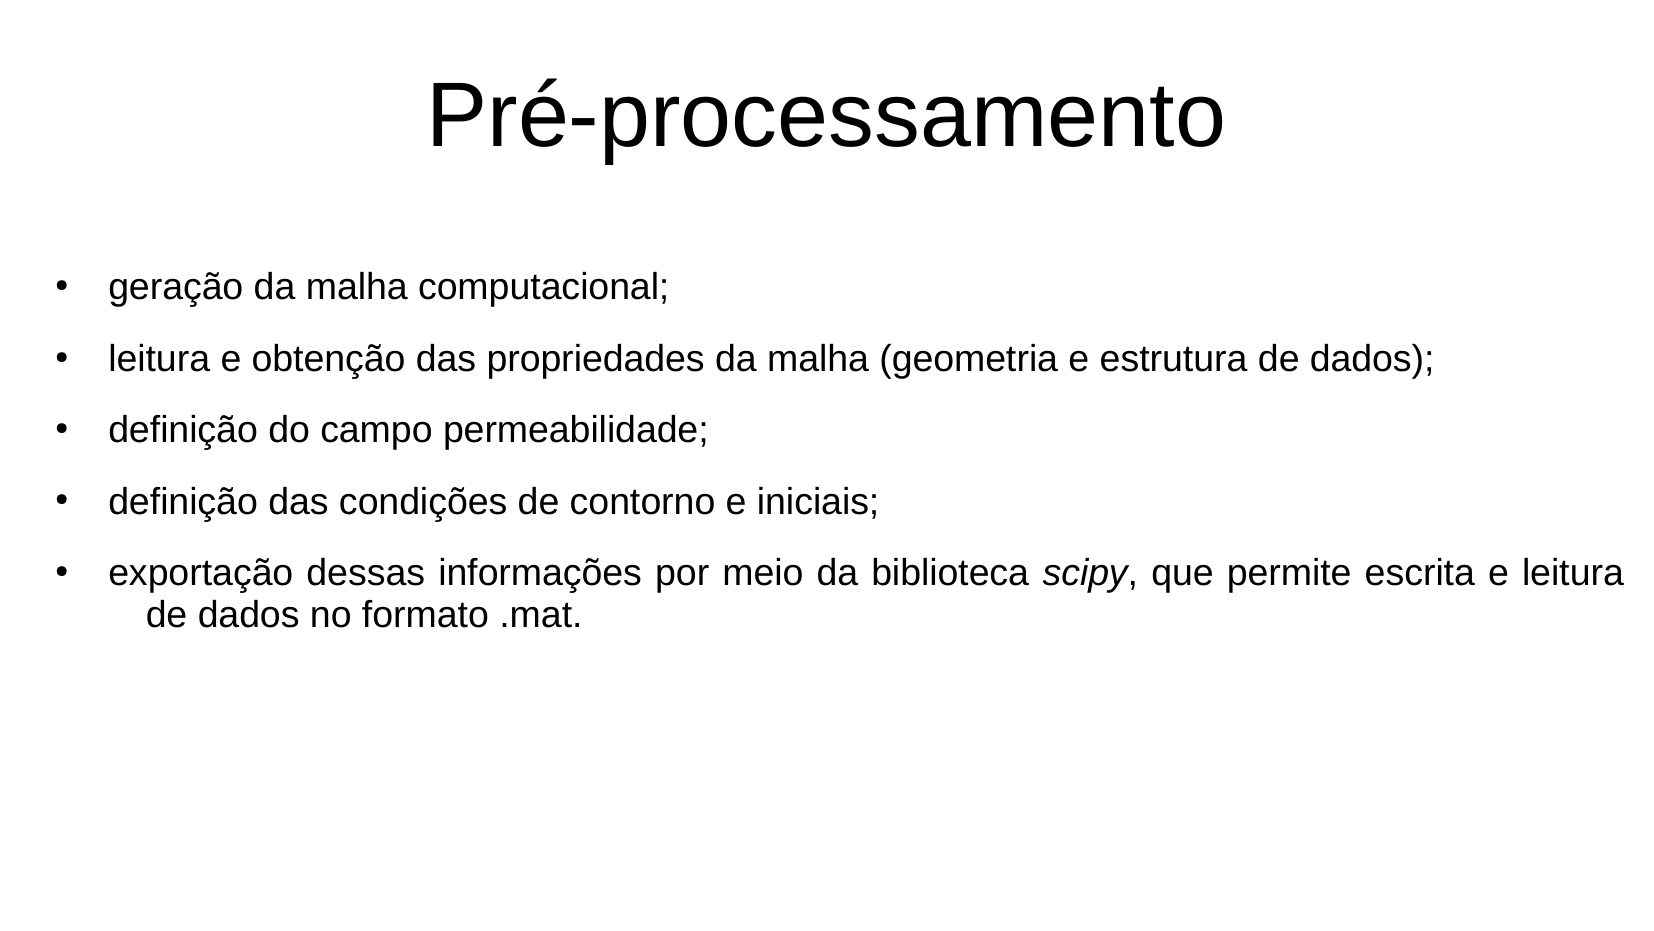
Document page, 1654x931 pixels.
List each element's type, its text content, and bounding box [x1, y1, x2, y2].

list geração da malha computacional; leitura e obtenção das propriedades da malha (geometria e estrutura de dados); definição do campo permeabilidade; definição das condições de contorno e iniciais; exportação dessas informações por meio da biblioteca scipy, que permite escrita e leitura de dados no formato .mat. [0, 265, 1625, 650]
title Pré-processamento [82, 37, 1571, 193]
